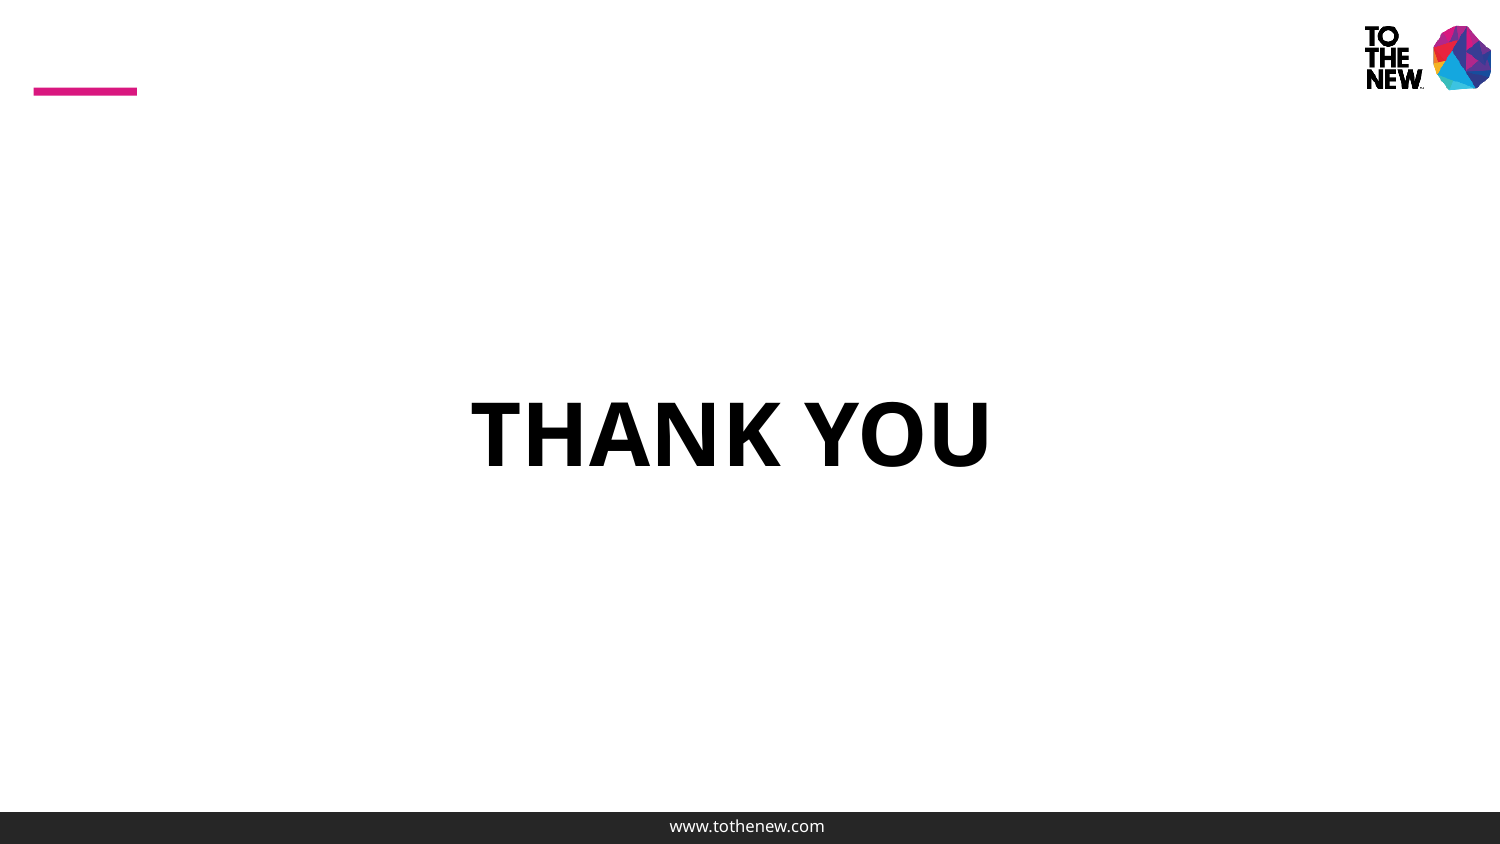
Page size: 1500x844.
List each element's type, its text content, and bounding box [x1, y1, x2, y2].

picture [1350, 0, 1500, 116]
list THANK YOU [54, 106, 1424, 756]
